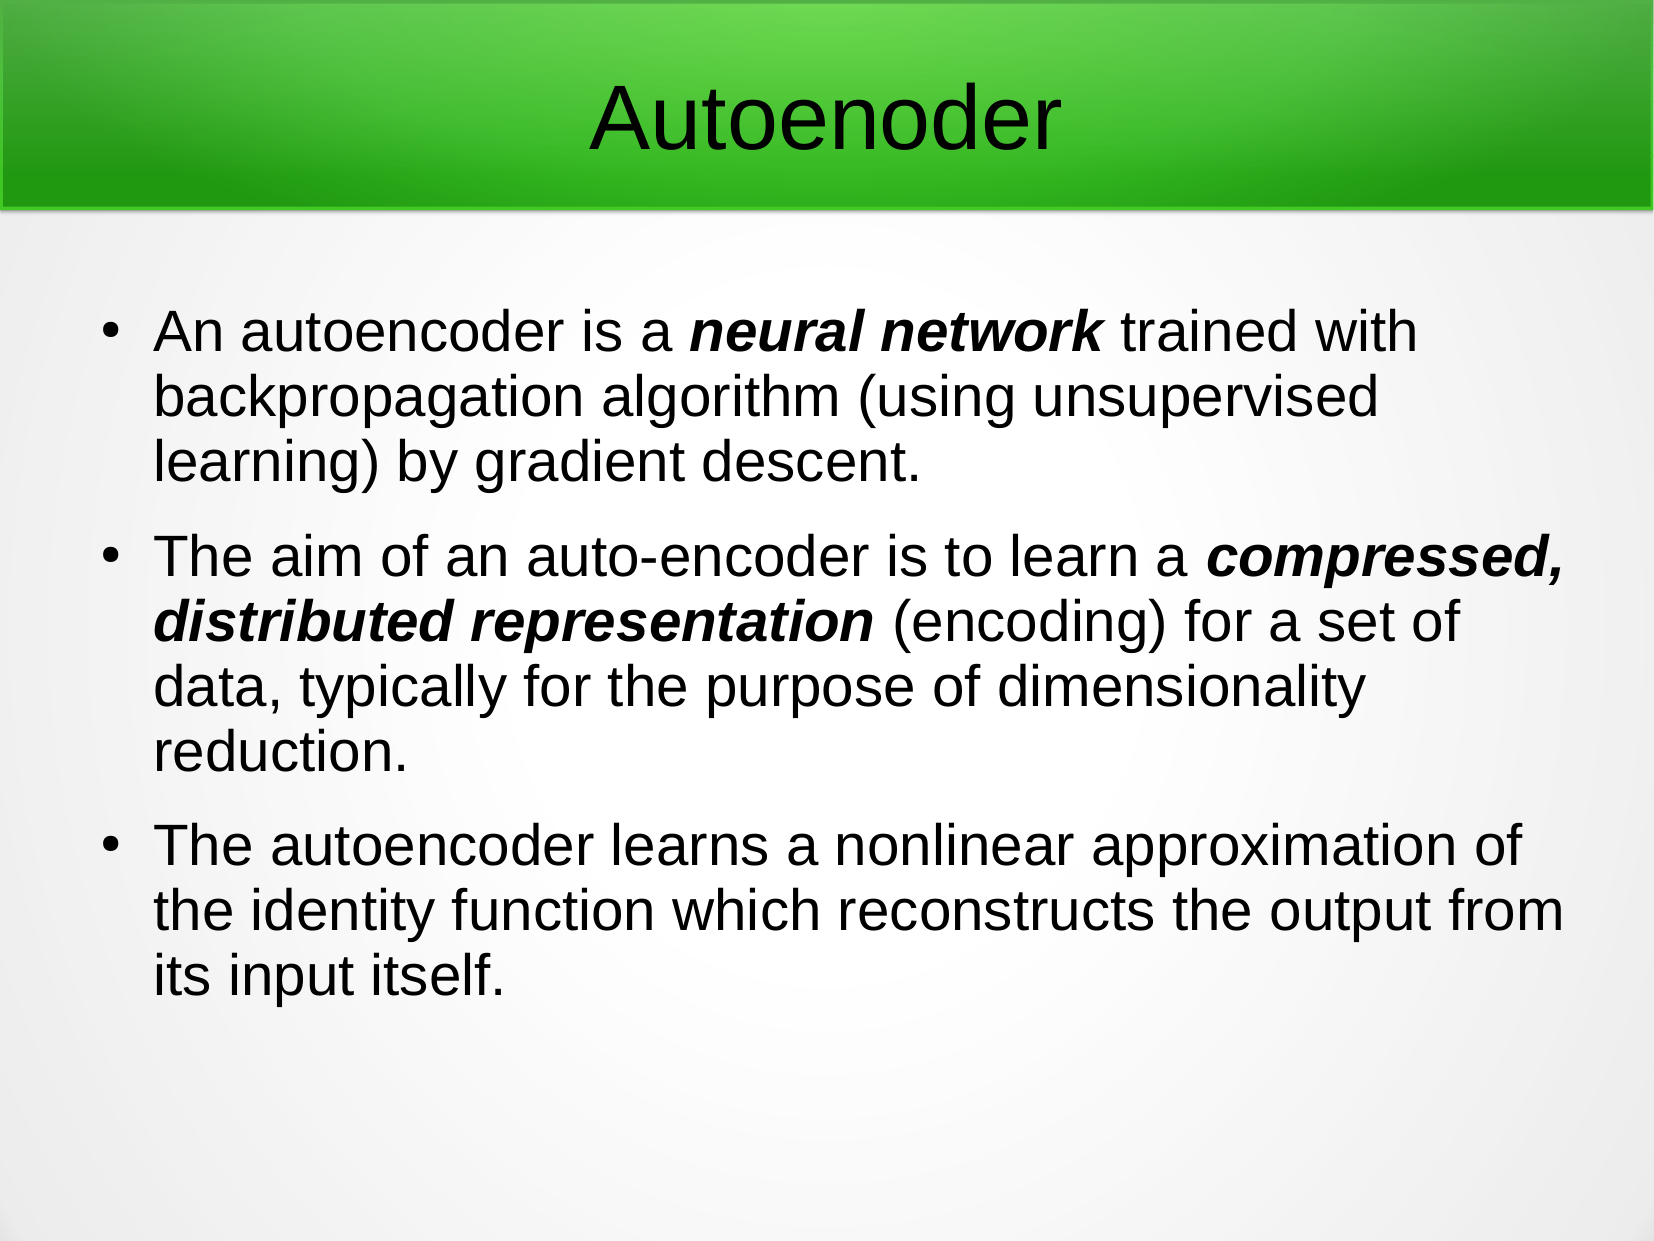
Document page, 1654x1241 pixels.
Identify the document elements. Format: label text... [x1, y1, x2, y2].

list An autoencoder is a neural network trained with backpropagation algorithm (using unsupervised learning) by gradient descent. The aim of an auto-encoder is to learn a compressed, distributed representation (encoding) for a set of data, typically for the purpose of dimensionality reduction. The autoencoder learns a nonlinear approximation of the identity function which reconstructs the output from its input itself. [82, 299, 1571, 1019]
title Autoenoder [82, 47, 1571, 189]
